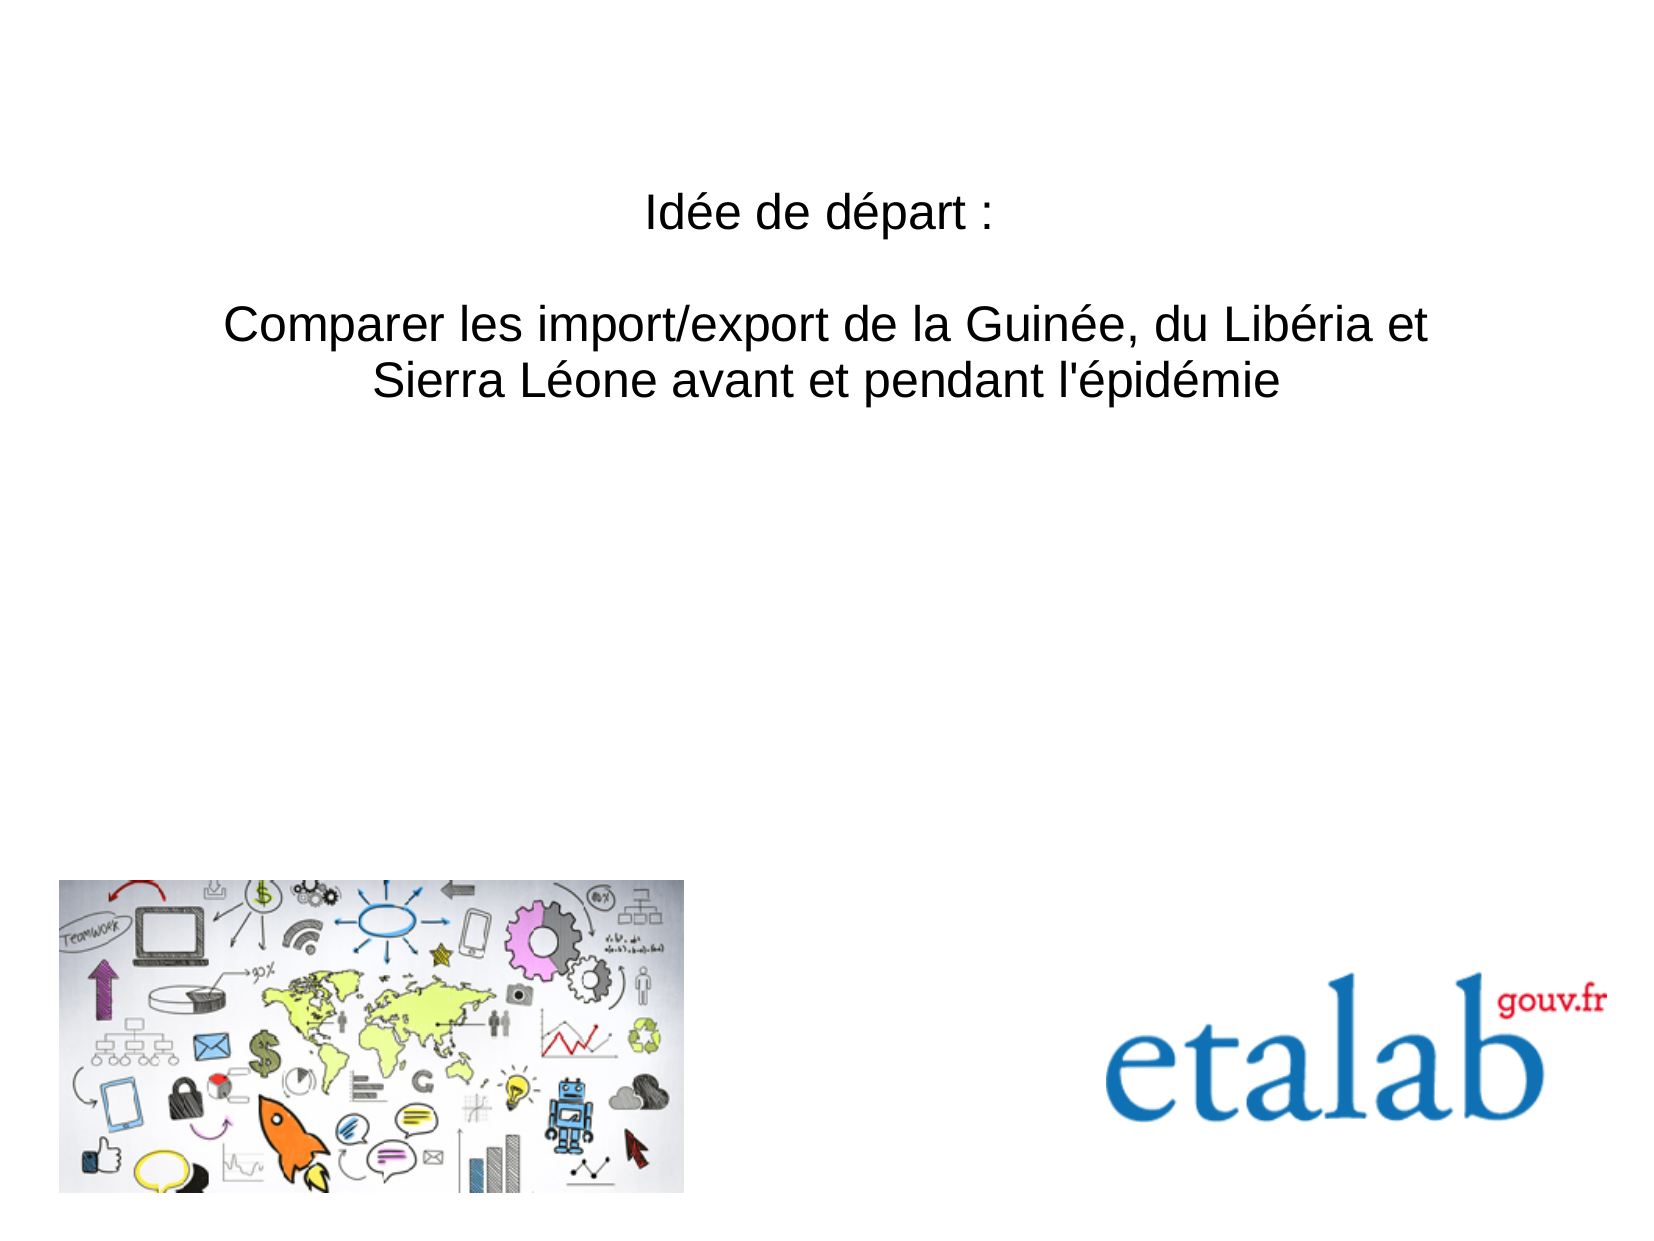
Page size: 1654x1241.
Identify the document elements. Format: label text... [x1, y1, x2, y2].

picture [1106, 885, 1607, 1199]
text_box Idée de départ : Comparer les import/export de la Guinée, du Libéria et Sierra Léone avant et pendant l'épidémie [188, 177, 1465, 530]
picture [59, 880, 684, 1193]
